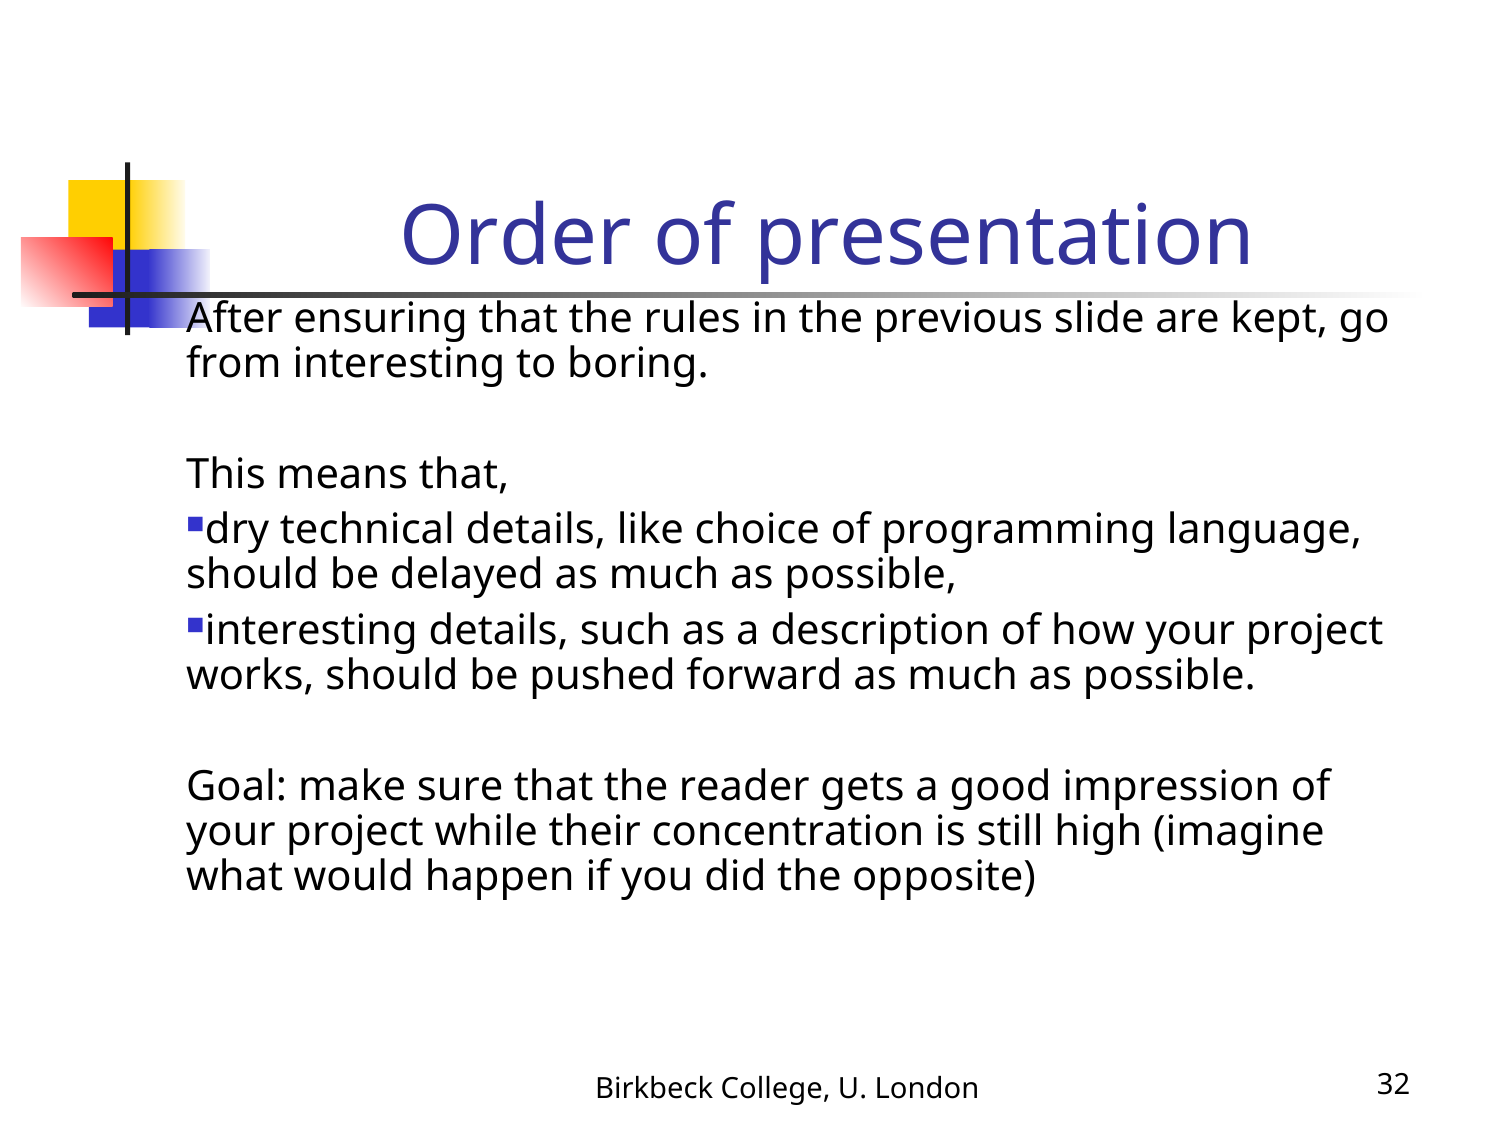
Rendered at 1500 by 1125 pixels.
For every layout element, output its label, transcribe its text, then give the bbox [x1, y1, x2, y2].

text_box <number> [1112, 1037, 1426, 1113]
text_box Birkbeck College, U. London [549, 1037, 1026, 1113]
title Order of presentation [188, 101, 1468, 289]
list After ensuring that the rules in the previous slide are kept, go from interesting to boring. This means that, dry technical details, like choice of programming language, should be delayed as much as possible, interesting details, such as a description of how your project works, should be pushed forward as much as possible. Goal: make sure that the reader gets a good impression of your project while their concentration is still high (imagine what would happen if you did the opposite) [171, 288, 1447, 964]
